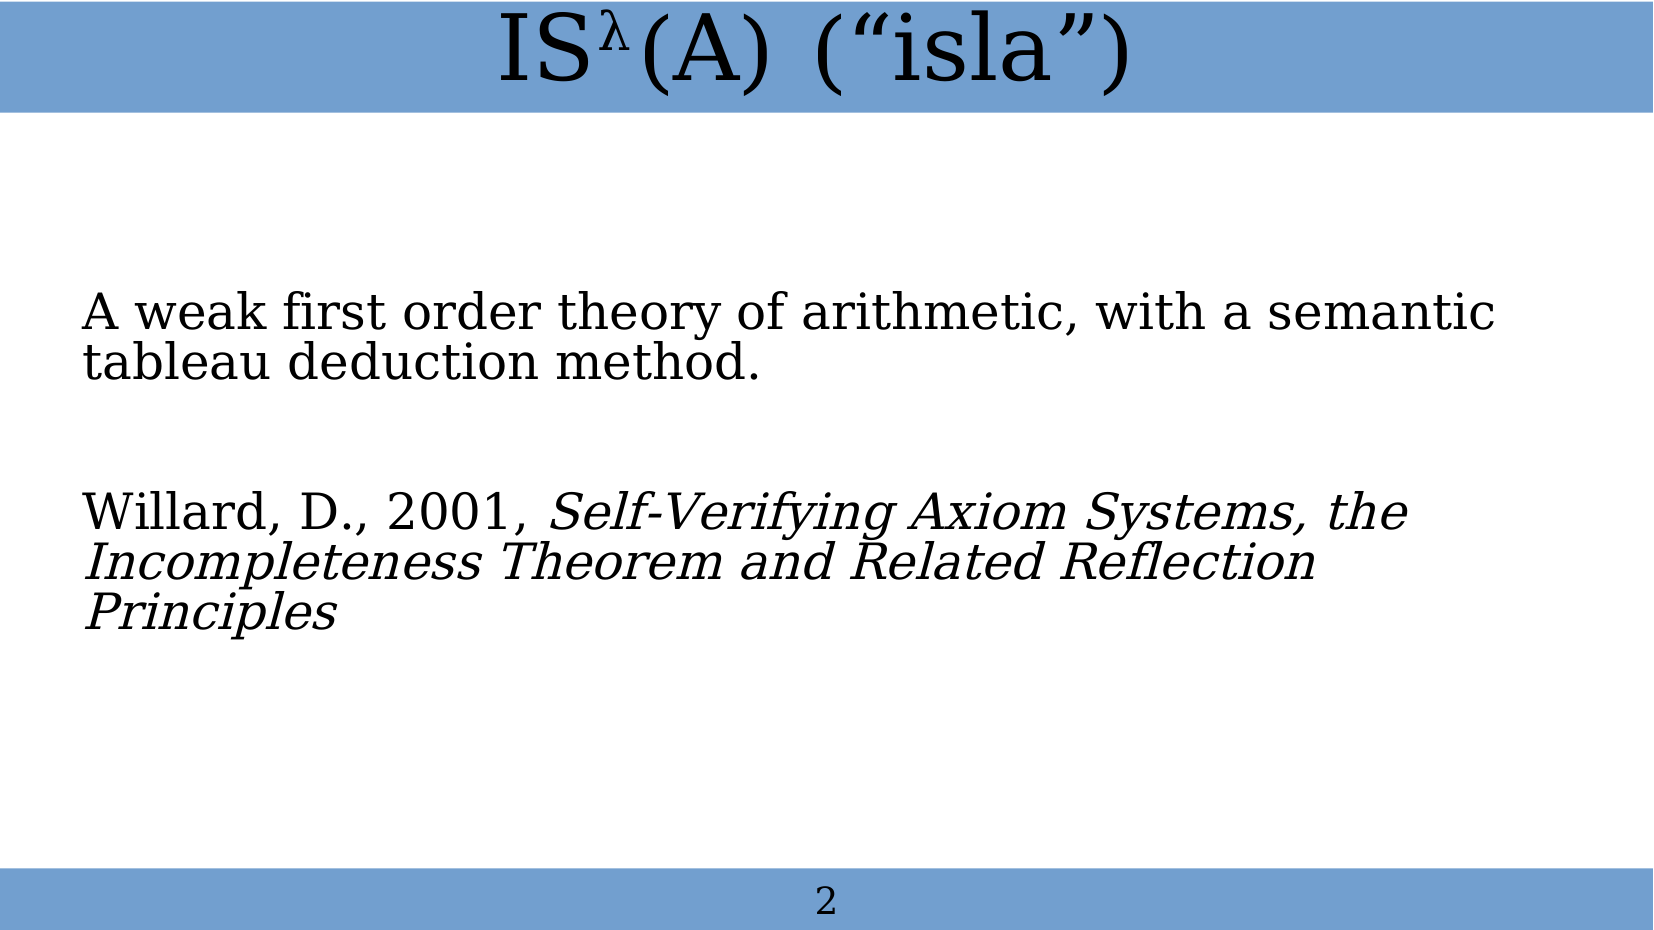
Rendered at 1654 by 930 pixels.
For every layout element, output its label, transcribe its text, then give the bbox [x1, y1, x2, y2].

title [0, 1, 1653, 113]
subtitle A weak first order theory of arithmetic, with a semantic tableau deduction method. Willard, D., 2001, Self-Verifying Axiom Systems, the Incompleteness Theorem and Related Reflection Principles [82, 189, 1571, 741]
text_box ISλ(A) (“isla”) [167, 0, 1498, 107]
text_box [0, 868, 1653, 930]
text_box 2 [770, 877, 883, 930]
